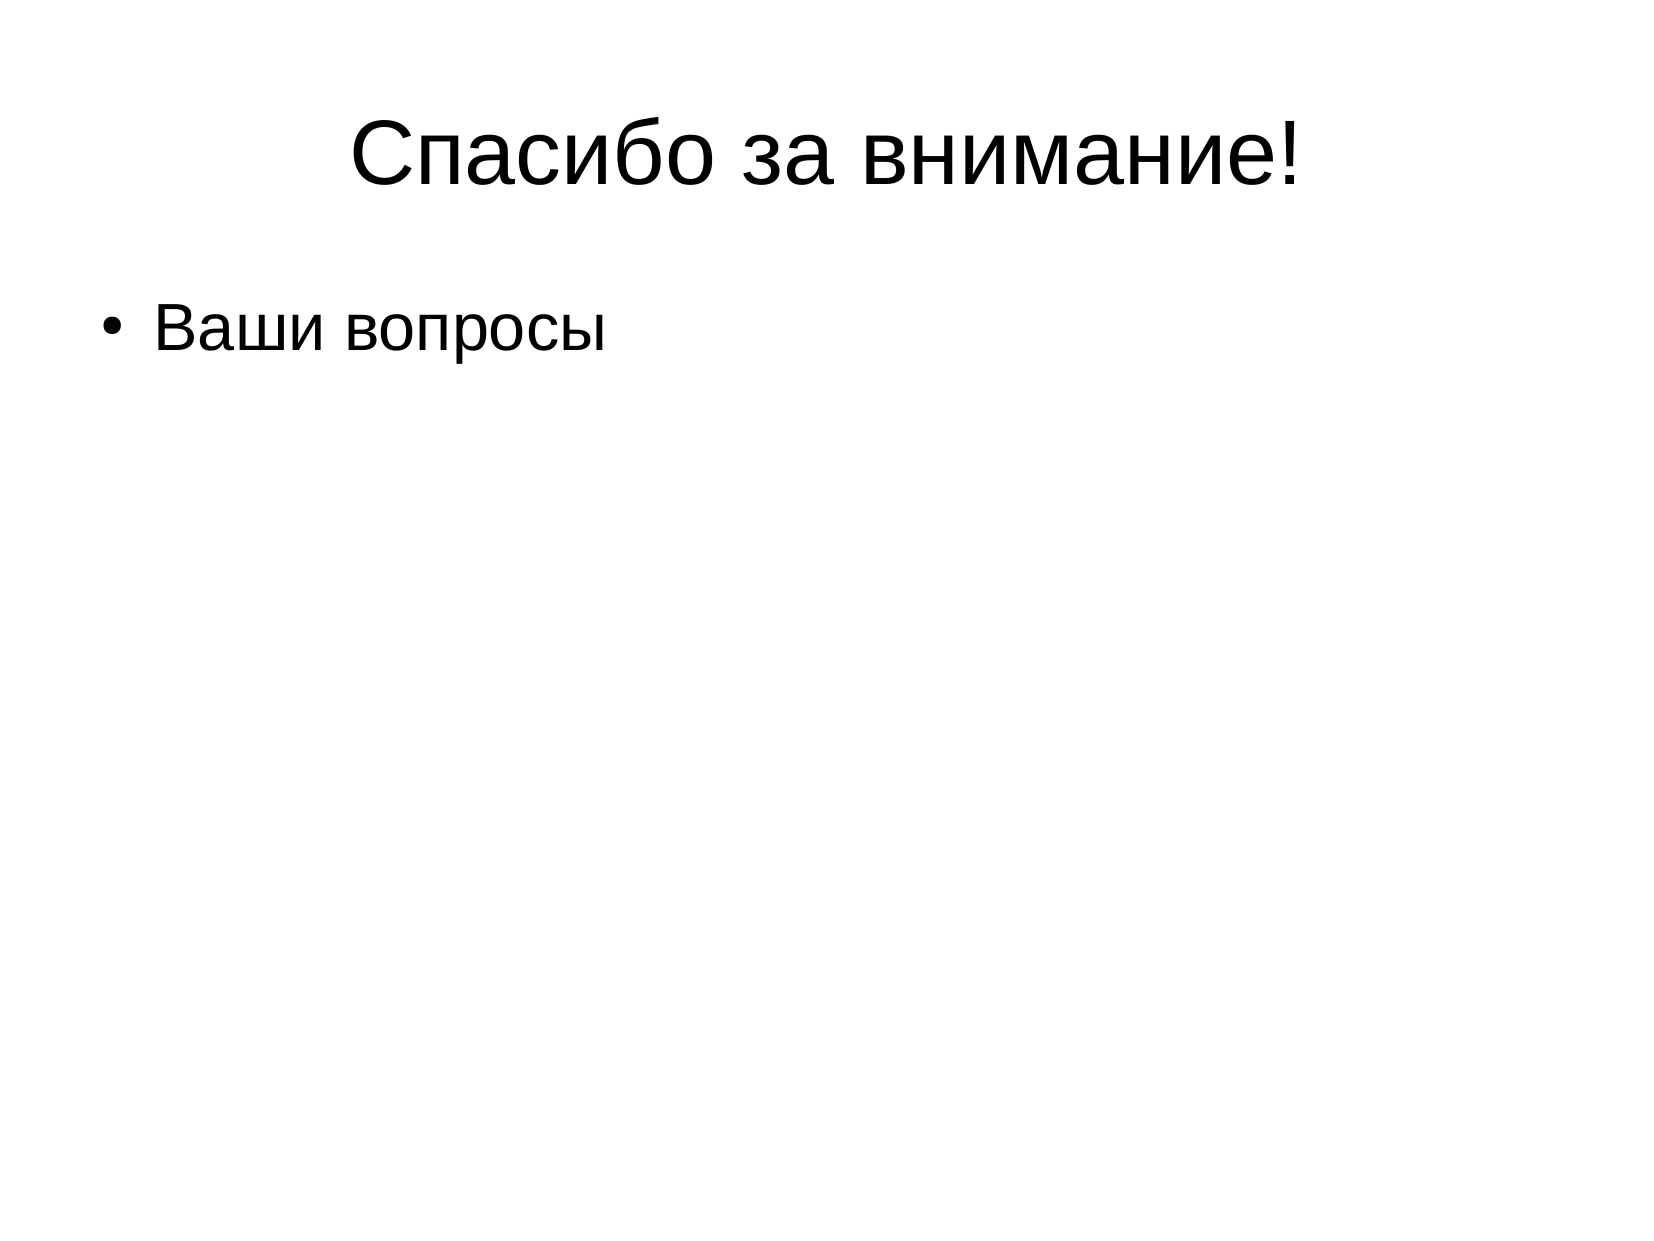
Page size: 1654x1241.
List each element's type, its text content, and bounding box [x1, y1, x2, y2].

list Ваши вопросы [82, 290, 1571, 1109]
title Спасибо за внимание! [82, 56, 1571, 250]
